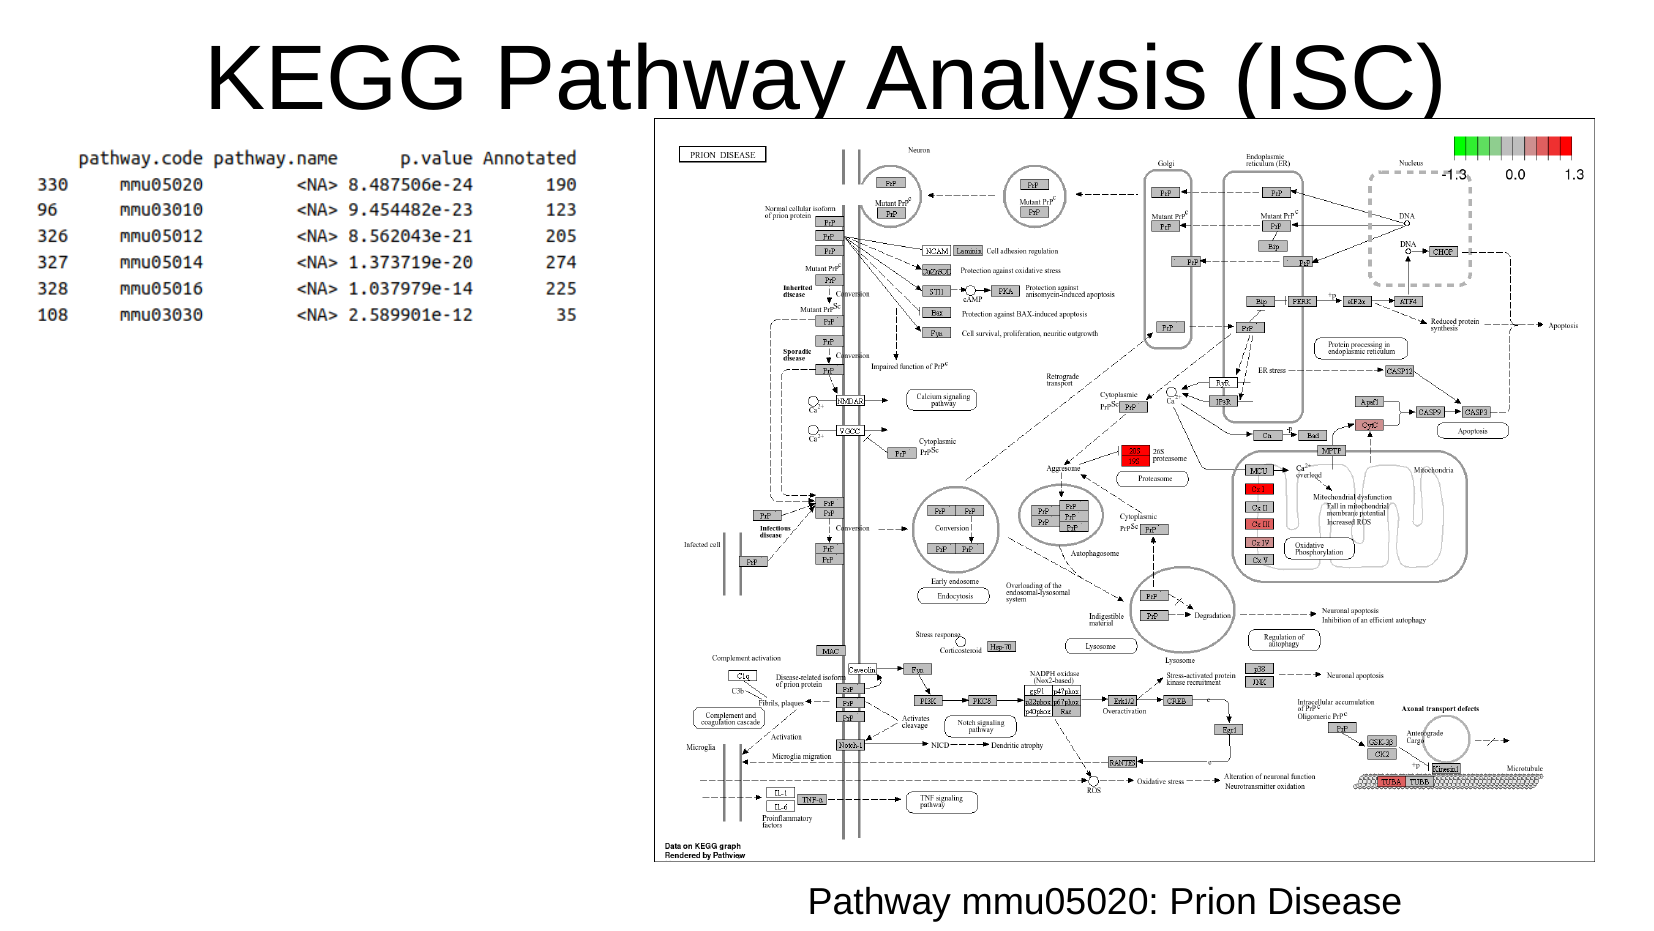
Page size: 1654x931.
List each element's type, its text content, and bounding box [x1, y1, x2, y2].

title KEGG Pathway Analysis (ISC) [82, 0, 1571, 156]
text_box Pathway mmu05020: Prion Disease [792, 873, 1418, 931]
picture [29, 147, 591, 331]
picture [654, 118, 1595, 862]
